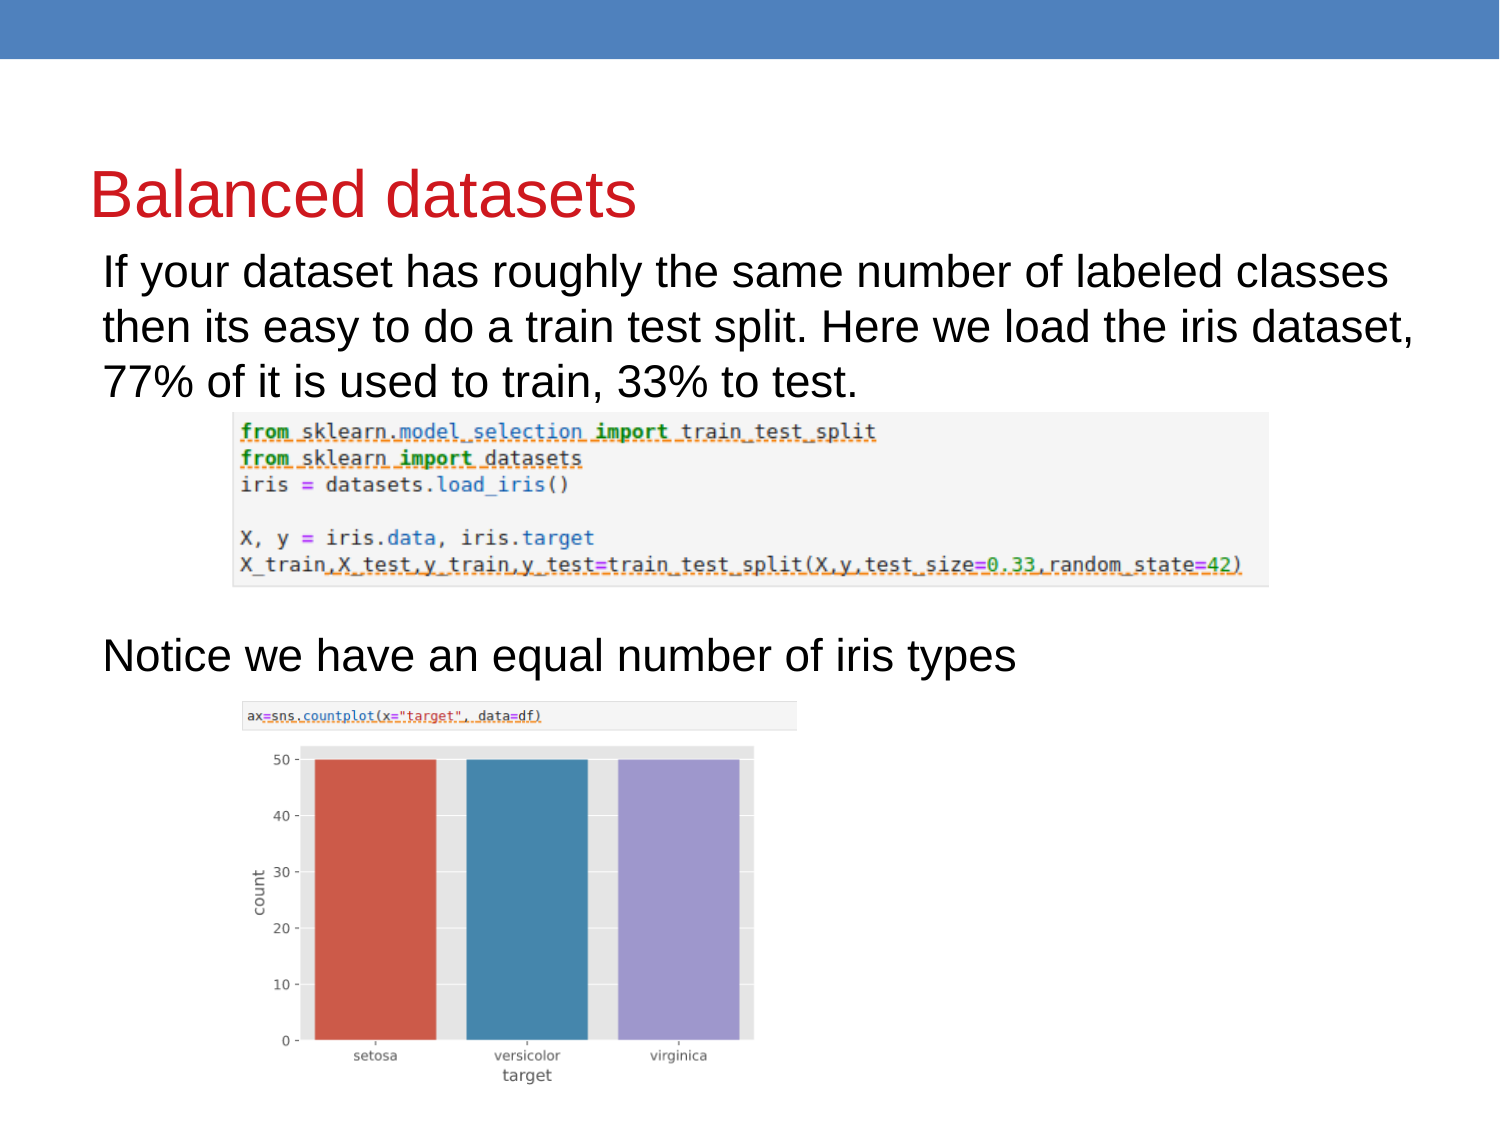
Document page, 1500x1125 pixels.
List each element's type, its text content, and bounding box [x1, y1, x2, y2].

picture [231, 412, 1269, 592]
text_box Balanced datasets [75, 87, 1425, 250]
picture [242, 701, 797, 1087]
text_box If your dataset has roughly the same number of labeled classes then its easy to do a train test split. Here we load the iris dataset, 77% of it is used to train, 33% to test. Notice we have an equal number of iris types [87, 233, 1437, 1034]
